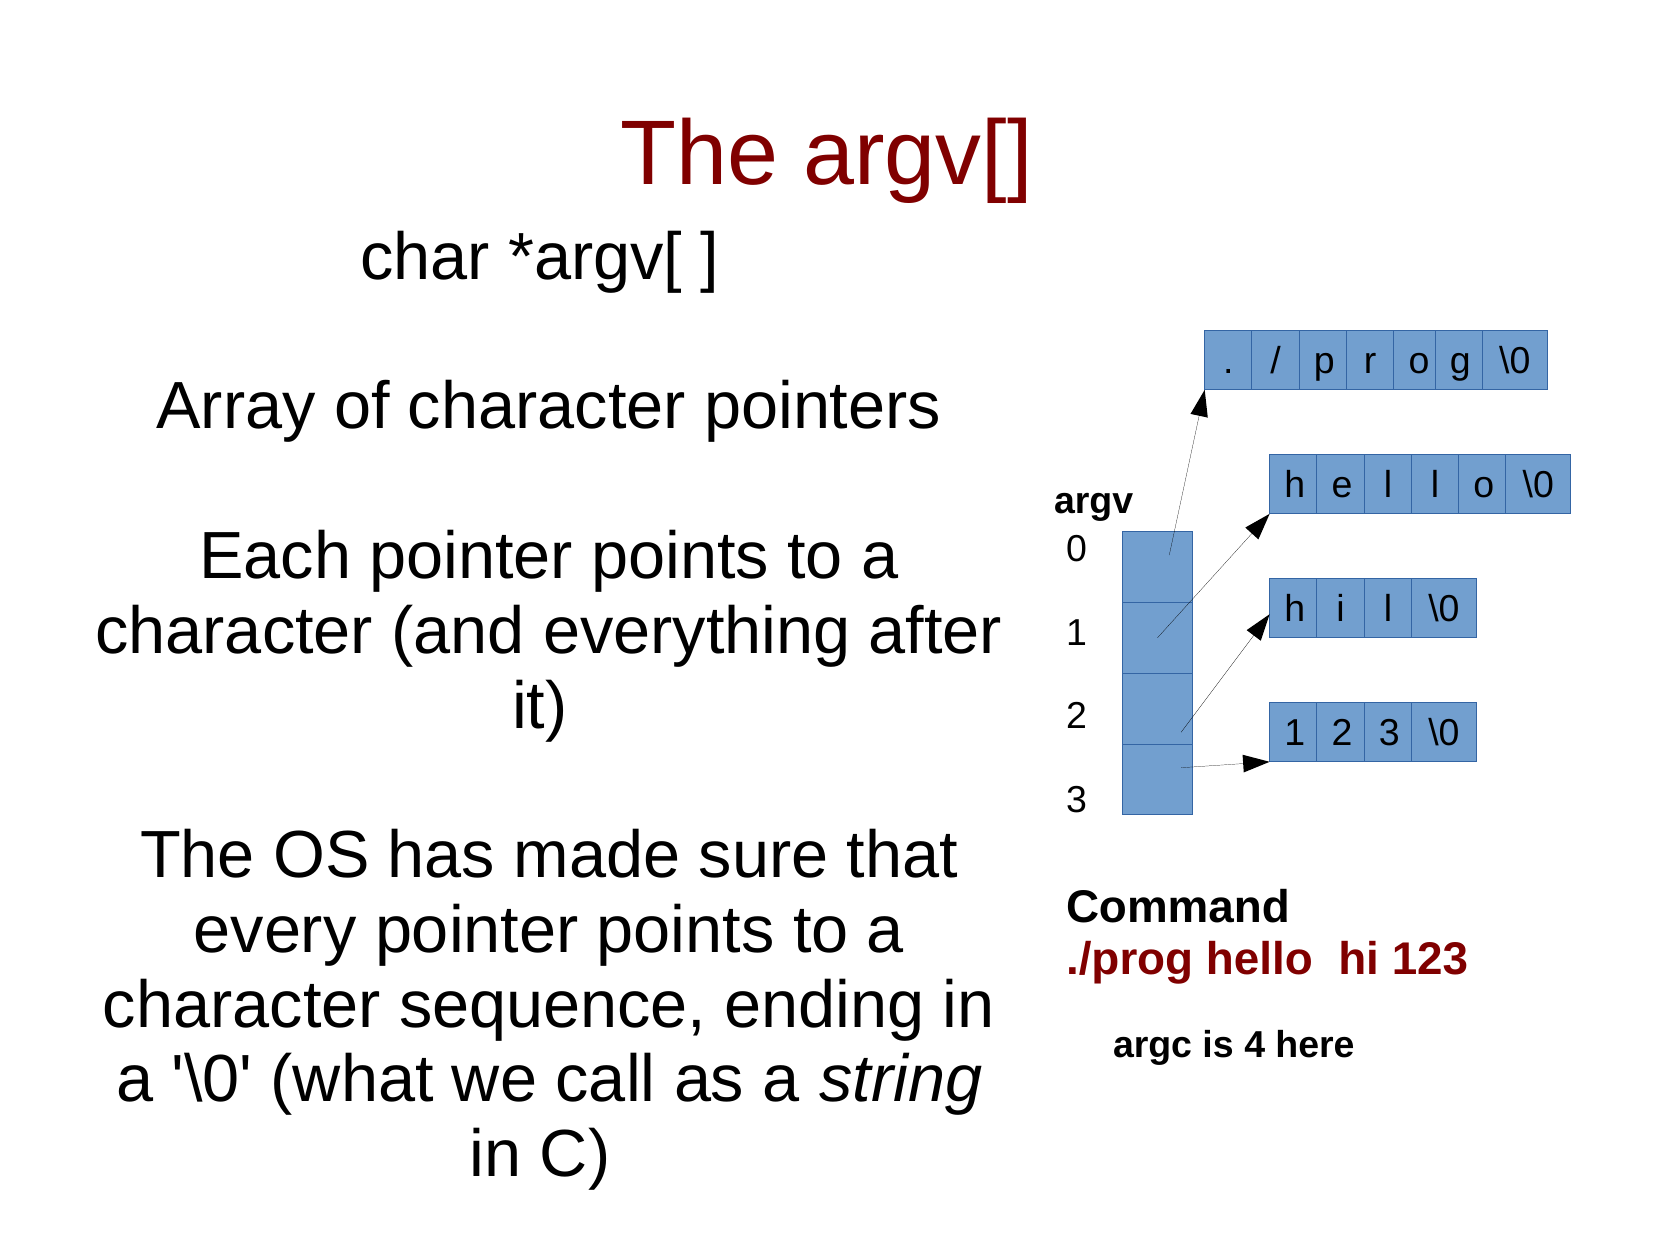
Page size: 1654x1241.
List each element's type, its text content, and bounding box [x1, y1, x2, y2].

text_box l [1364, 454, 1411, 514]
text_box e [1316, 454, 1364, 514]
text_box \0 [1482, 330, 1548, 390]
text_box h [1269, 454, 1316, 514]
text_box [1122, 531, 1193, 815]
text_box h [1269, 578, 1316, 638]
subtitle char *argv[ ] Array of character pointers Each pointer points to a character (and everything after it) The OS has made sure that every pointer points to a character sequence, ending in a '\0' (what we call as a string in C) [82, 218, 1016, 1191]
text_box Command ./prog hello hi 123 [1051, 874, 1654, 992]
text_box \0 [1411, 578, 1477, 638]
text_box o [1458, 454, 1505, 514]
title The argv[] [82, 49, 1571, 257]
text_box . [1204, 330, 1251, 390]
text_box o [1393, 330, 1435, 390]
text_box l [1411, 454, 1458, 514]
text_box argv [1039, 472, 1170, 572]
text_box 1 [1269, 702, 1316, 762]
text_box 0 1 2 3 [1051, 572, 1111, 829]
text_box argc is 4 here [1098, 1015, 1477, 1073]
text_box g [1435, 330, 1482, 390]
text_box i [1316, 578, 1364, 638]
text_box 3 [1364, 702, 1411, 762]
text_box \0 [1411, 702, 1477, 762]
text_box 2 [1316, 702, 1364, 762]
text_box l [1364, 578, 1411, 638]
text_box / [1251, 330, 1299, 390]
text_box r [1346, 330, 1393, 390]
text_box [1170, 531, 1174, 546]
text_box \0 [1505, 454, 1571, 514]
text_box p [1299, 330, 1346, 390]
